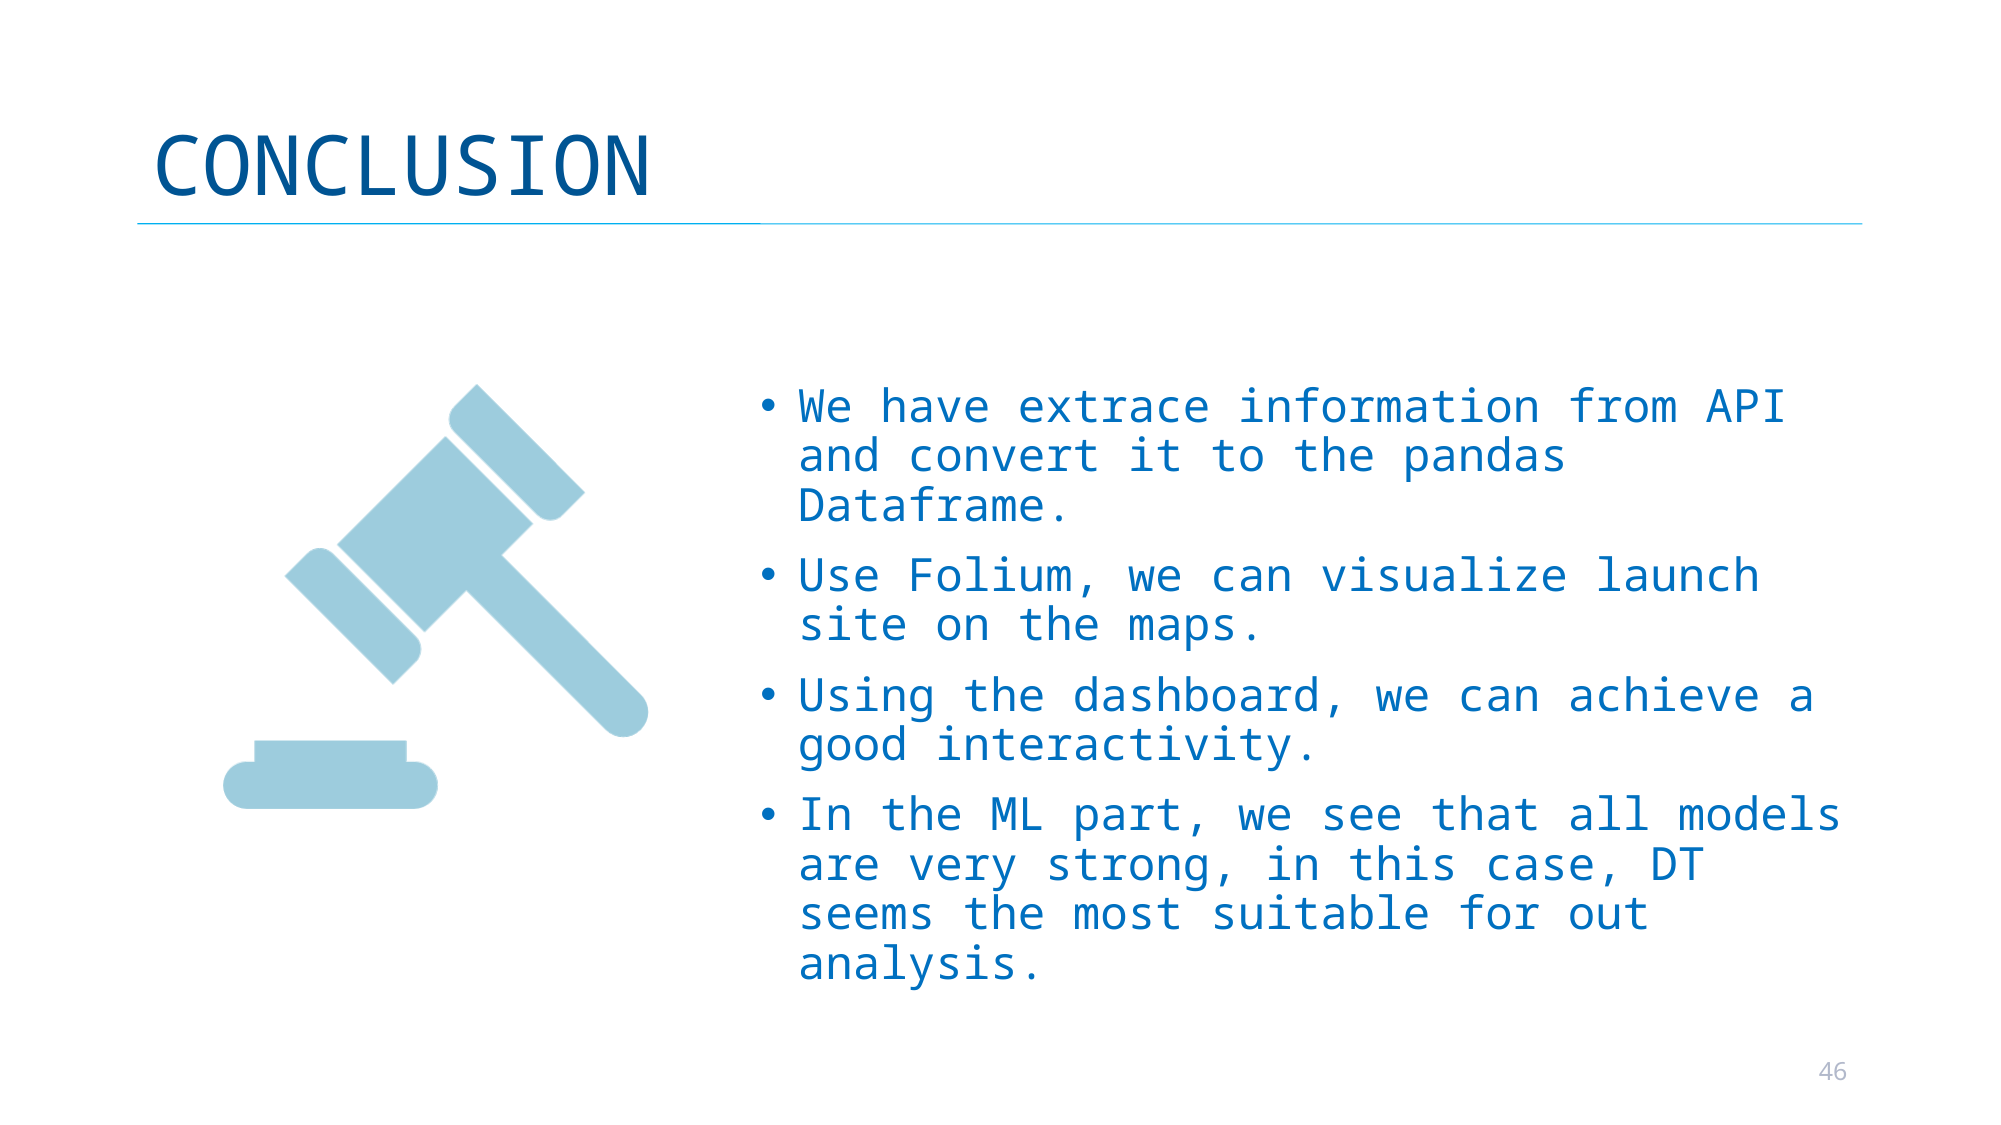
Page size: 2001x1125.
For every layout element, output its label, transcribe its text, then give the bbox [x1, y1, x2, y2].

slide_number 41 [1412, 1042, 1863, 1103]
picture [184, 346, 686, 848]
title CONCLUSION [137, 59, 1863, 278]
list We have extrace information from API and convert it to the pandas Dataframe. Use Folium, we can visualize launch site on the maps. Using the dashboard, we can achieve a good interactivity. In the ML part, we see that all models are very strong, in this case, DT seems the most suitable for out analysis. [745, 299, 1863, 1014]
